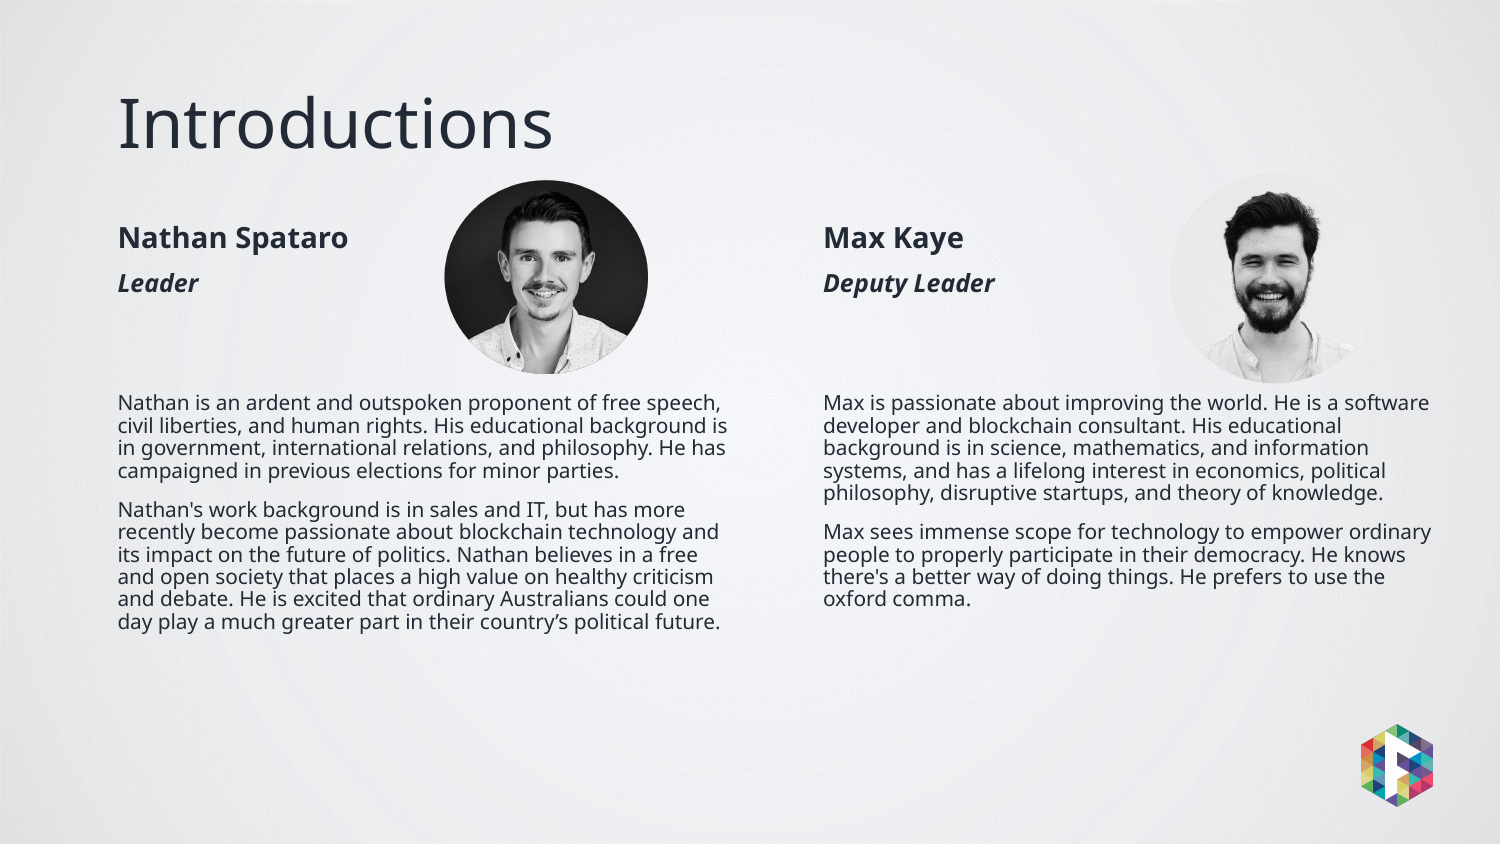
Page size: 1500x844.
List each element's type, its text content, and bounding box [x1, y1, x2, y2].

list Max Kaye Deputy Leader Max is passionate about improving the world. He is a software developer and blockchain consultant. His educational background is in science, mathematics, and information systems, and has a lifelong interest in economics, political philosophy, disruptive startups, and theory of knowledge. Max sees immense scope for technology to empower ordinary people to properly participate in their democracy. He knows there's a better way of doing things. He prefers to use the oxford comma. [808, 207, 1456, 742]
text_box Nathan Spataro Leader Nathan is an ardent and outspoken proponent of free speech, civil liberties, and human rights. His educational background is in government, international relations, and philosophy. He has campaigned in previous elections for minor parties. Nathan's work background is in sales and IT, but has more recently become passionate about blockchain technology and its impact on the future of politics. Nathan believes in a free and open society that places a high value on healthy criticism and debate. He is excited that ordinary Australians could one day play a much greater part in their country’s political future. [102, 207, 750, 742]
text_box [443, 173, 654, 384]
title Introductions [103, 44, 1397, 208]
text_box [1169, 173, 1381, 384]
picture [0, 0, 1500, 844]
